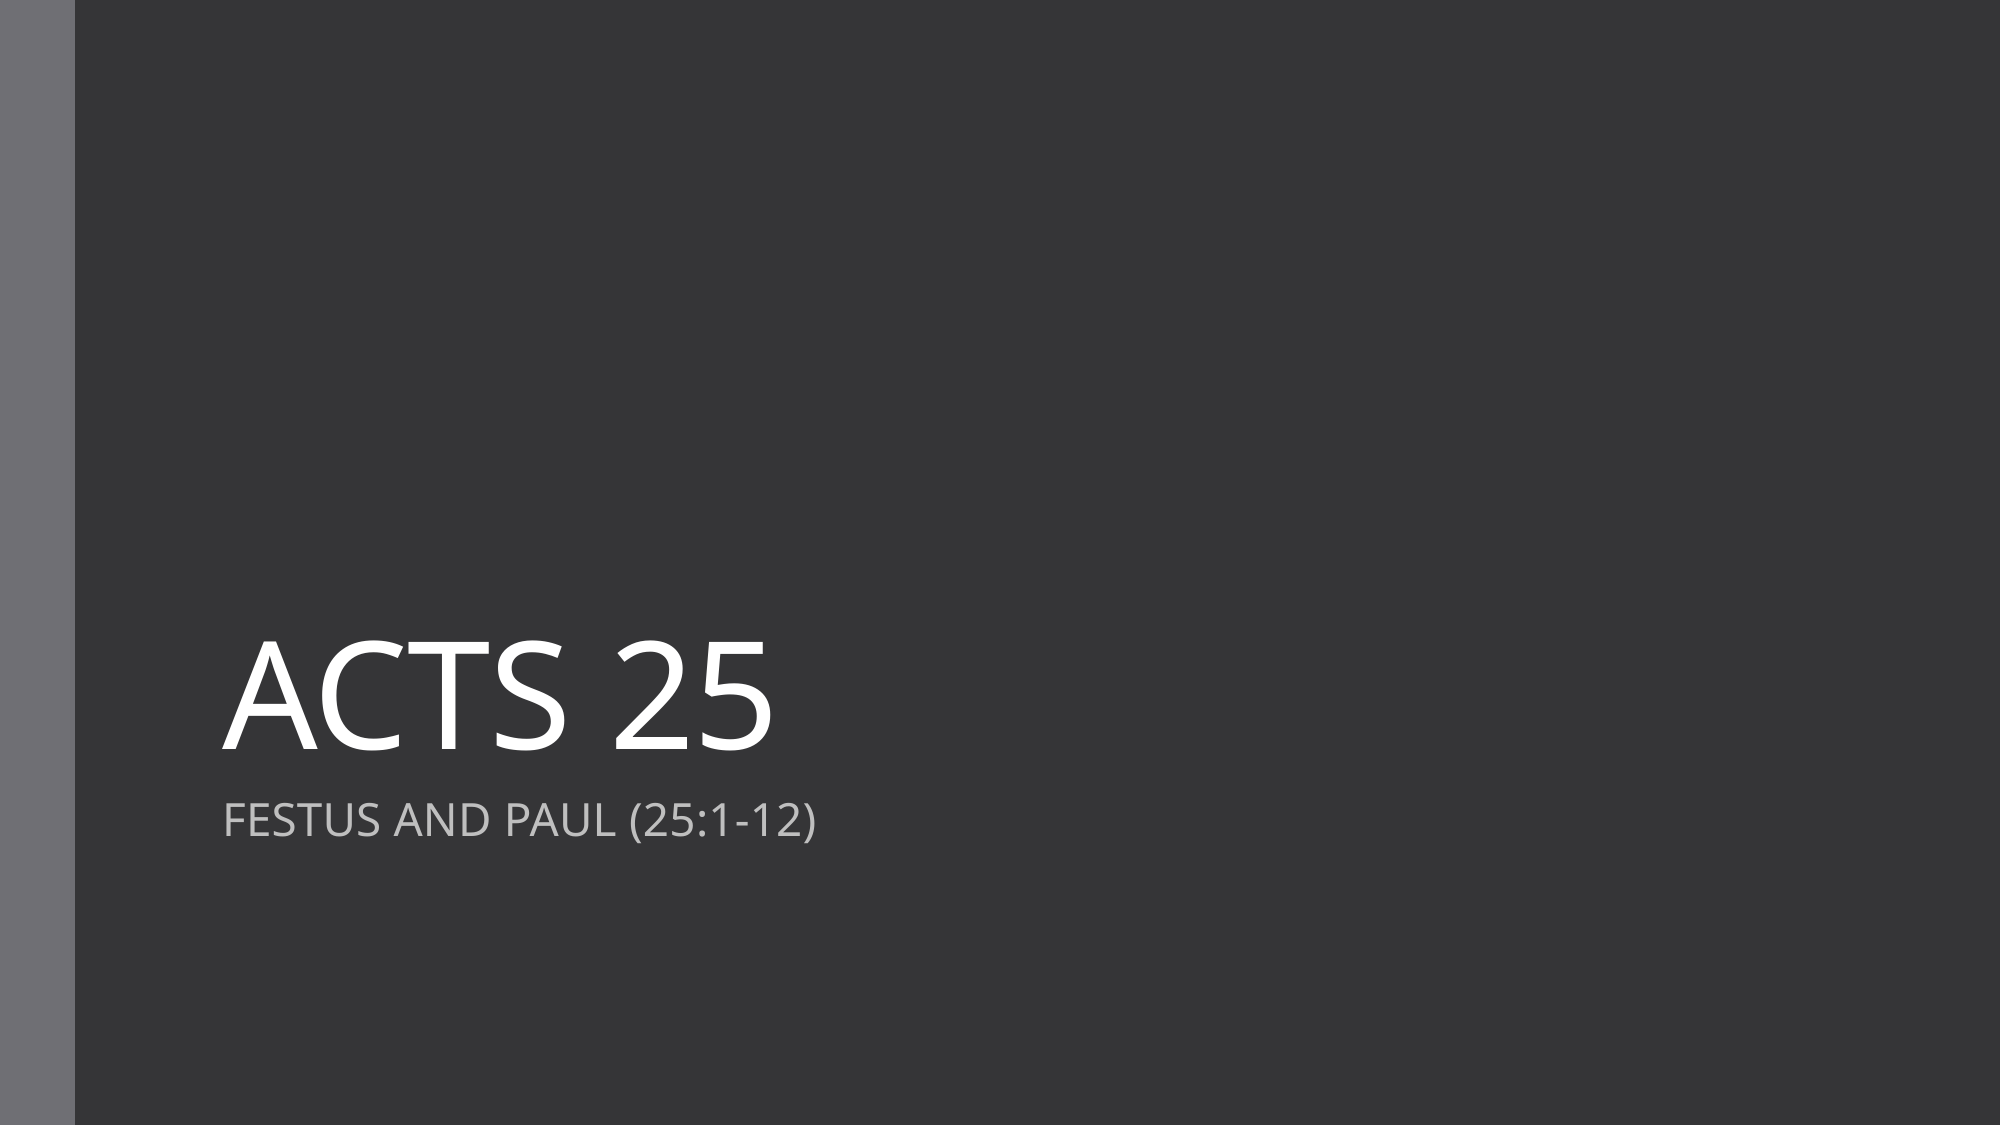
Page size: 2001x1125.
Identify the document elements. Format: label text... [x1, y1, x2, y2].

title ACTS 25 [206, 124, 1752, 787]
subtitle FESTUS AND PAUL (25:1-12) [206, 787, 1752, 1066]
